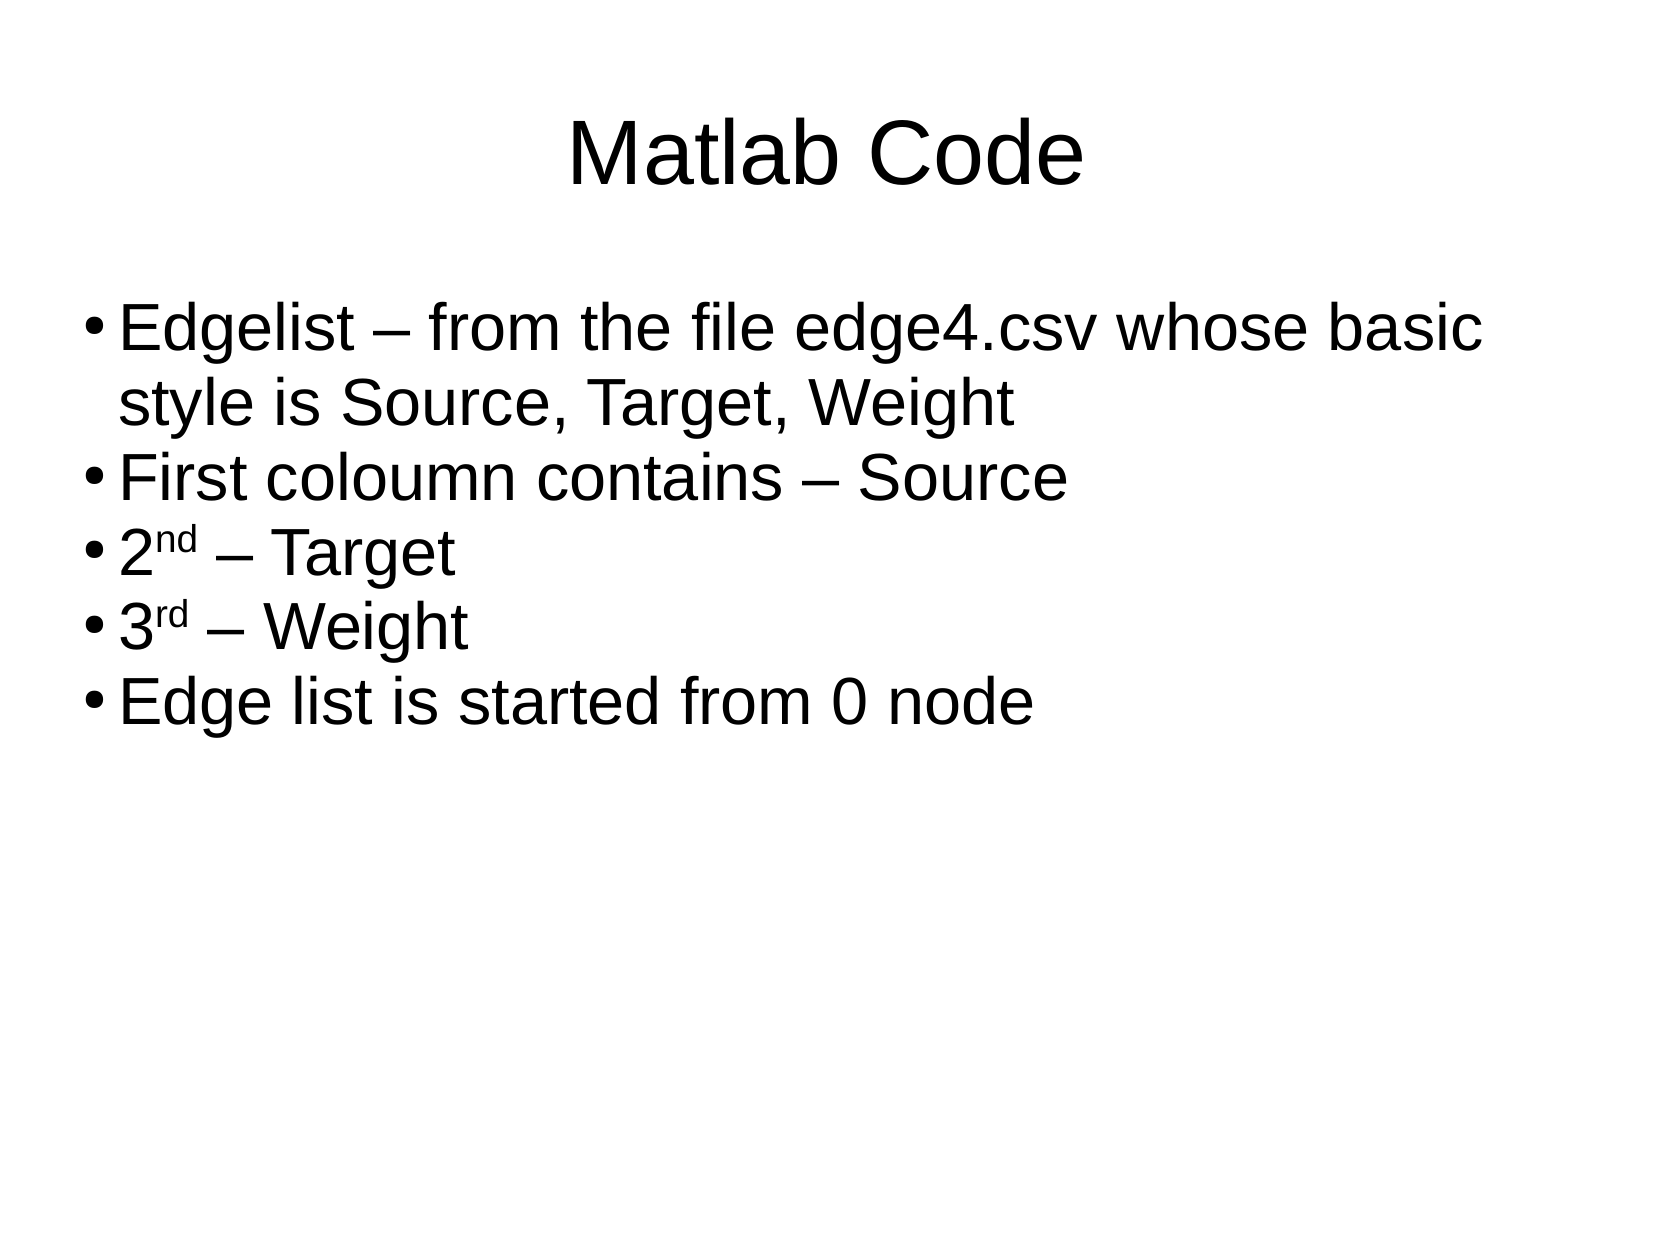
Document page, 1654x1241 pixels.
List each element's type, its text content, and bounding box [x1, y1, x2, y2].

subtitle Edgelist – from the file edge4.csv whose basic style is Source, Target, Weight First coloumn contains – Source 2nd – Target 3rd – Weight Edge list is started from 0 node [82, 290, 1571, 1010]
title Matlab Code [82, 49, 1571, 257]
